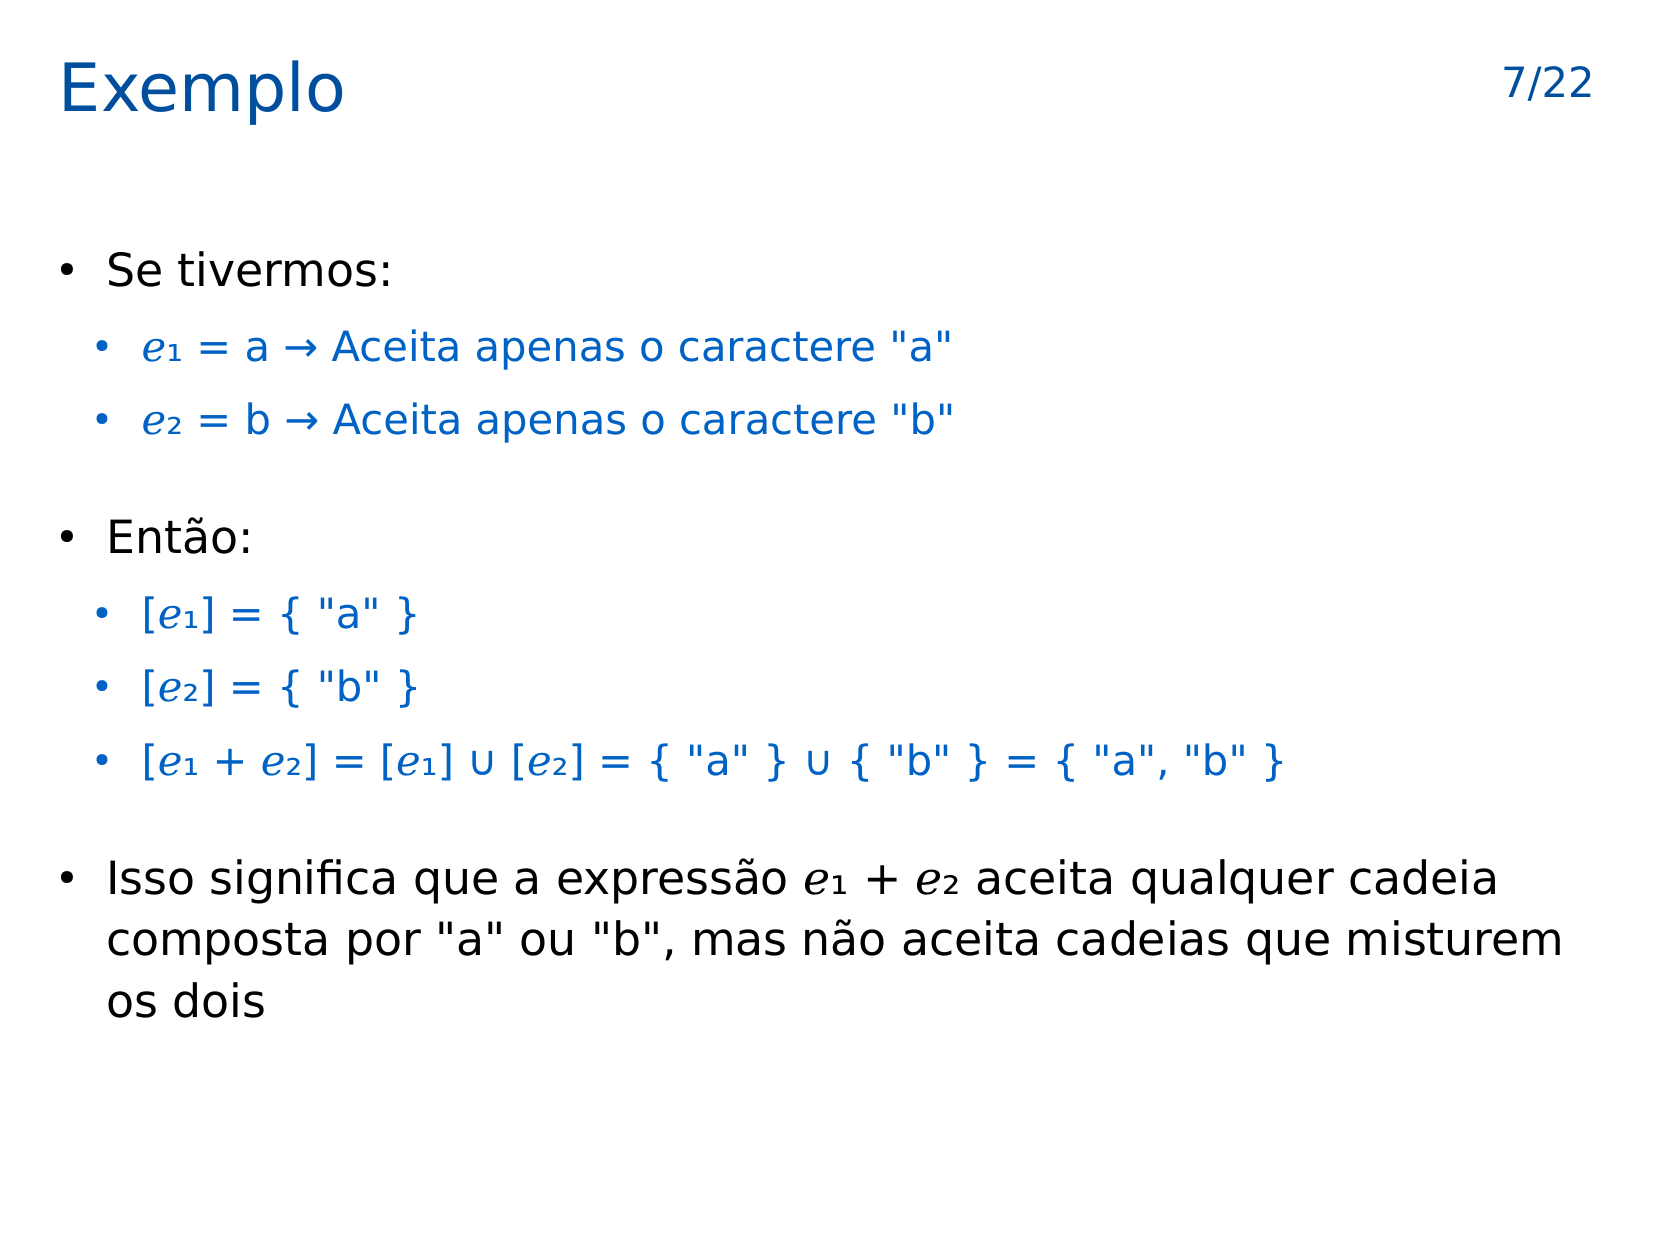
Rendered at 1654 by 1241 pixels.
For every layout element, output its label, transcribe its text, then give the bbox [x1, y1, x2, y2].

title Exemplo [59, 29, 1625, 148]
list Se tivermos: ℯ₁ = a → Aceita apenas o caractere "a" ℯ₂ = b → Aceita apenas o caractere "b" Então: [ℯ₁] = { "a" } [ℯ₂] = { "b" } [ℯ₁ + ℯ₂] = [ℯ₁] ∪ [ℯ₂] = { "a" } ∪ { "b" } = { "a", "b" } Isso significa que a expressão ℯ₁ + ℯ₂ aceita qualquer cadeia composta por "a" ou "b", mas não aceita cadeias que misturem os dois [59, 236, 1595, 1211]
